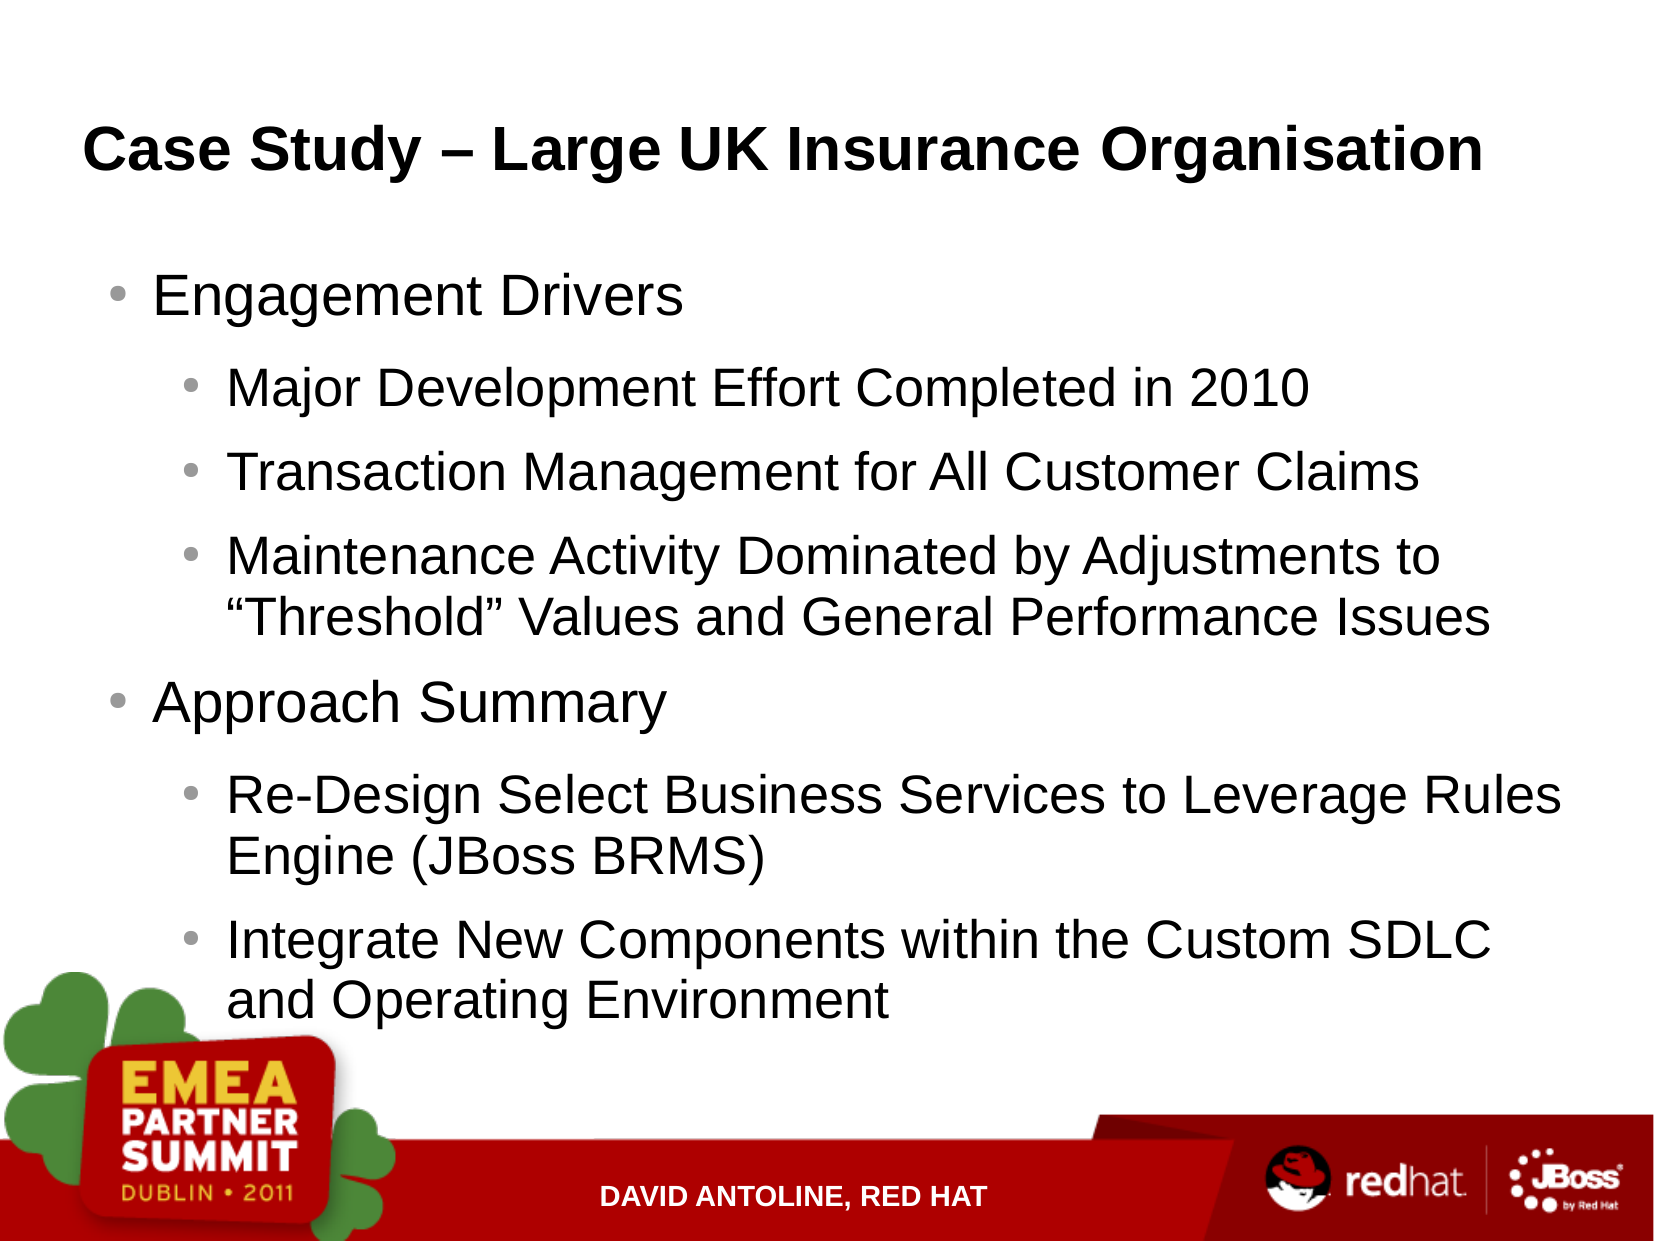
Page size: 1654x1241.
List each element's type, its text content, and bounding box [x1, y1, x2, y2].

title Case Study – Large UK Insurance Organisation [82, 55, 1571, 243]
list Engagement Drivers Major Development Effort Completed in 2010 Transaction Management for All Customer Claims Maintenance Activity Dominated by Adjustments to “Threshold” Values and General Performance Issues Approach Summary Re-Design Select Business Services to Leverage Rules Engine (JBoss BRMS) Integrate New Components within the Custom SDLC and Operating Environment [92, 262, 1581, 1042]
picture [0, 972, 1654, 1241]
